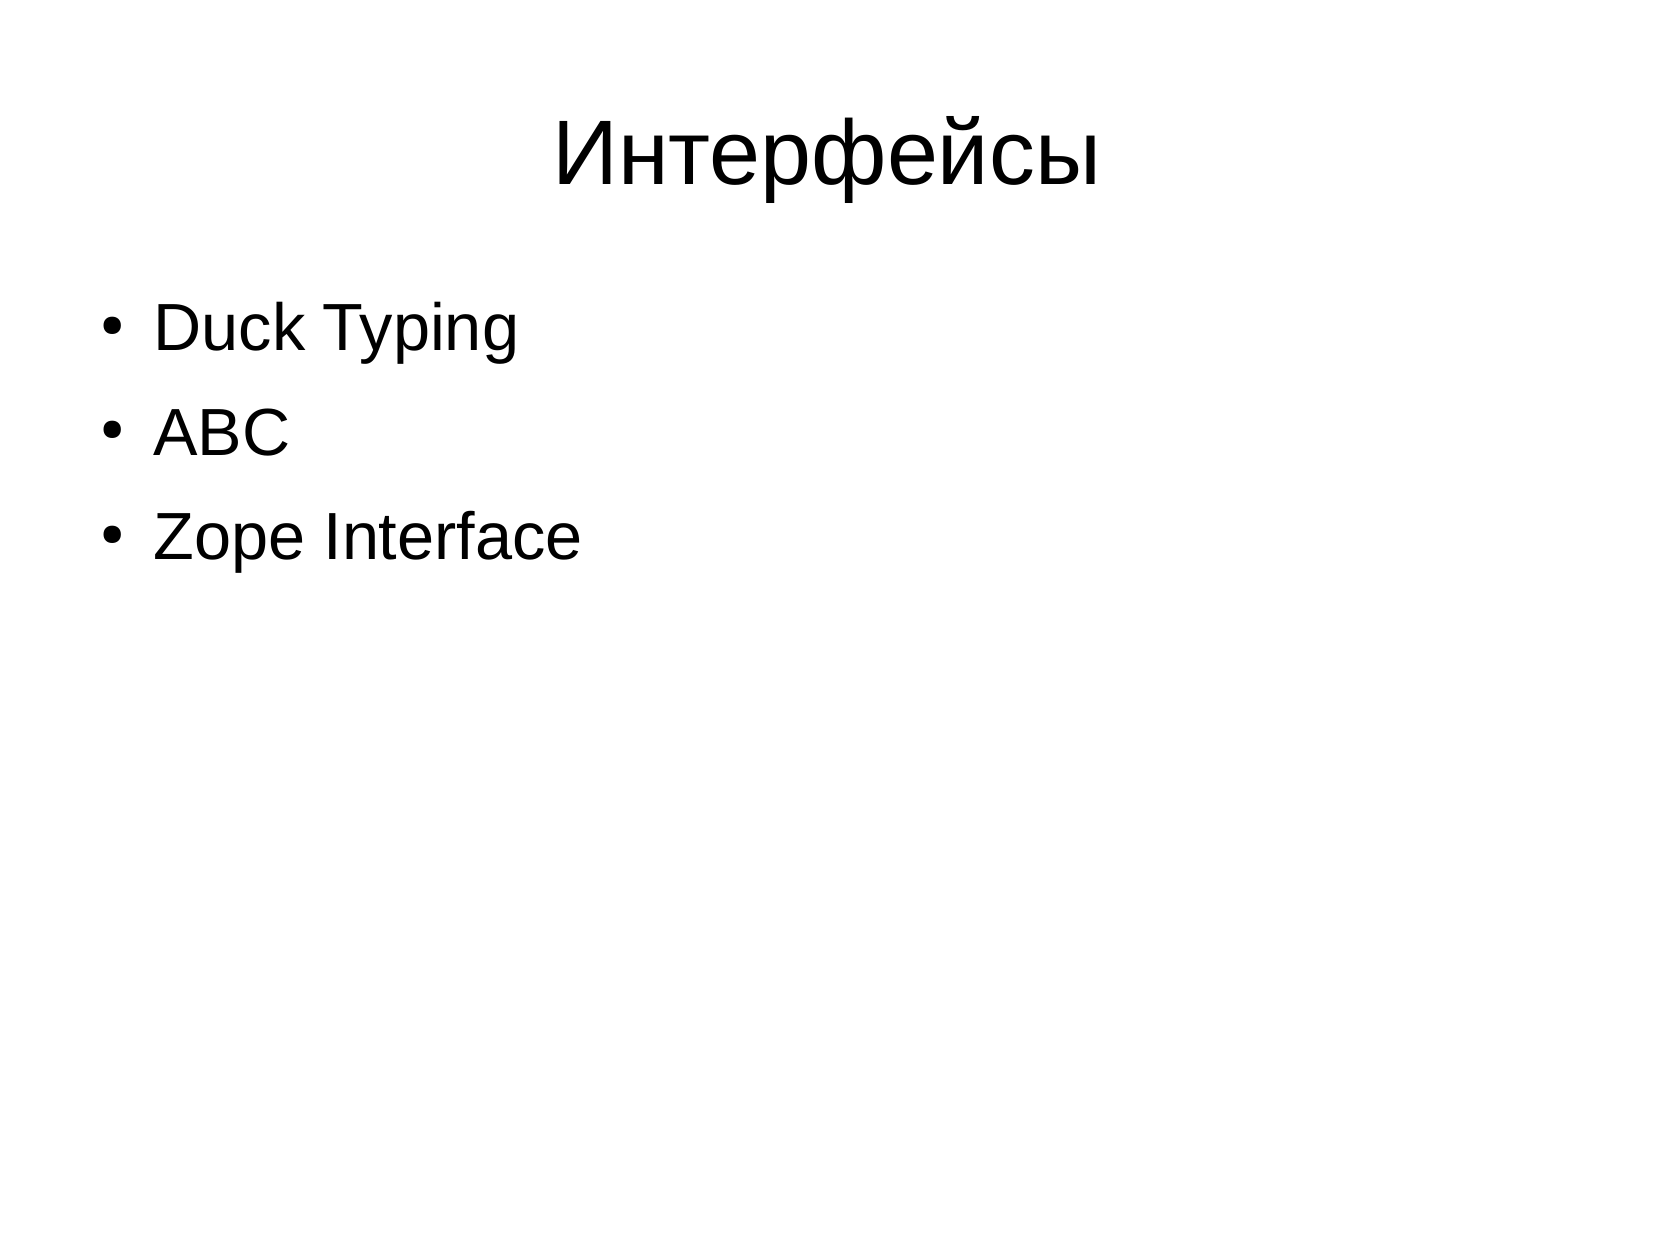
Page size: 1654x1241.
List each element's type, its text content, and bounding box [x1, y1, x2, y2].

title Интерфейсы [82, 49, 1571, 257]
list Duck Typing ABC Zope Interface [82, 290, 1538, 1010]
